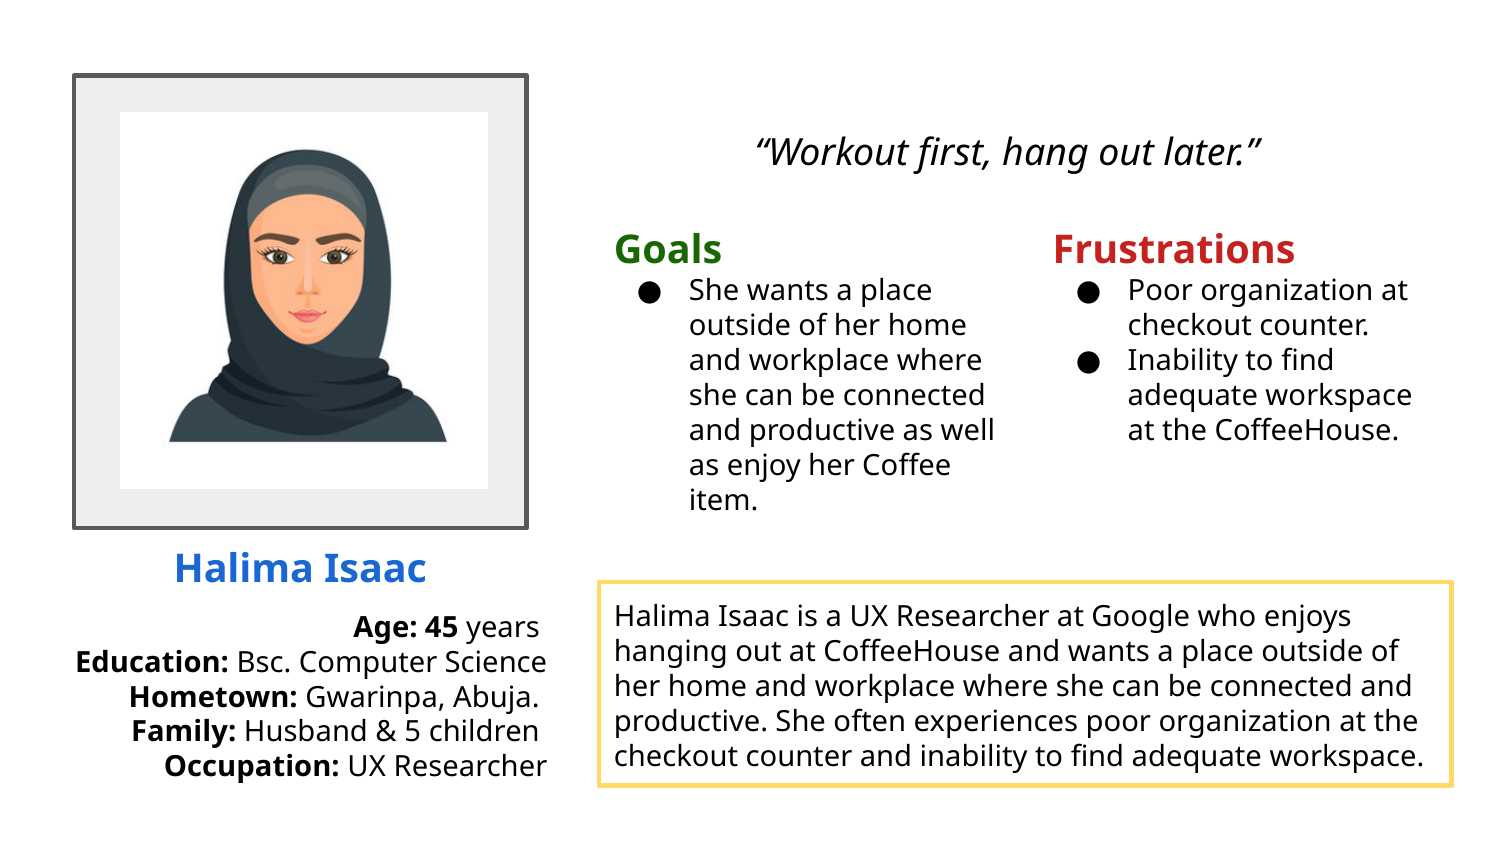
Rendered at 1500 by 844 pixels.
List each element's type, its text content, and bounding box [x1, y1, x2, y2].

text_box “Workout first, hang out later.” [598, 75, 1425, 225]
text_box Age: 45 years Education: Bsc. Computer Science Hometown: Gwarinpa, Abuja. Family: Husband & 5 children Occupation: UX Researcher [53, 592, 563, 793]
picture [120, 112, 488, 489]
text_box Halima Isaac [73, 528, 527, 592]
text_box Goals She wants a place outside of her home and workplace where she can be connected and productive as well as enjoy her Coffee item. [598, 209, 1013, 527]
text_box Halima Isaac is a UX Researcher at Google who enjoys hanging out at CoffeeHouse and wants a place outside of her home and workplace where she can be connected and productive. She often experiences poor organization at the checkout counter and inability to find adequate workspace. [598, 581, 1452, 786]
text_box Frustrations Poor organization at checkout counter. Inability to find adequate workspace at the CoffeeHouse. [1037, 209, 1452, 527]
text_box [73, 75, 527, 528]
